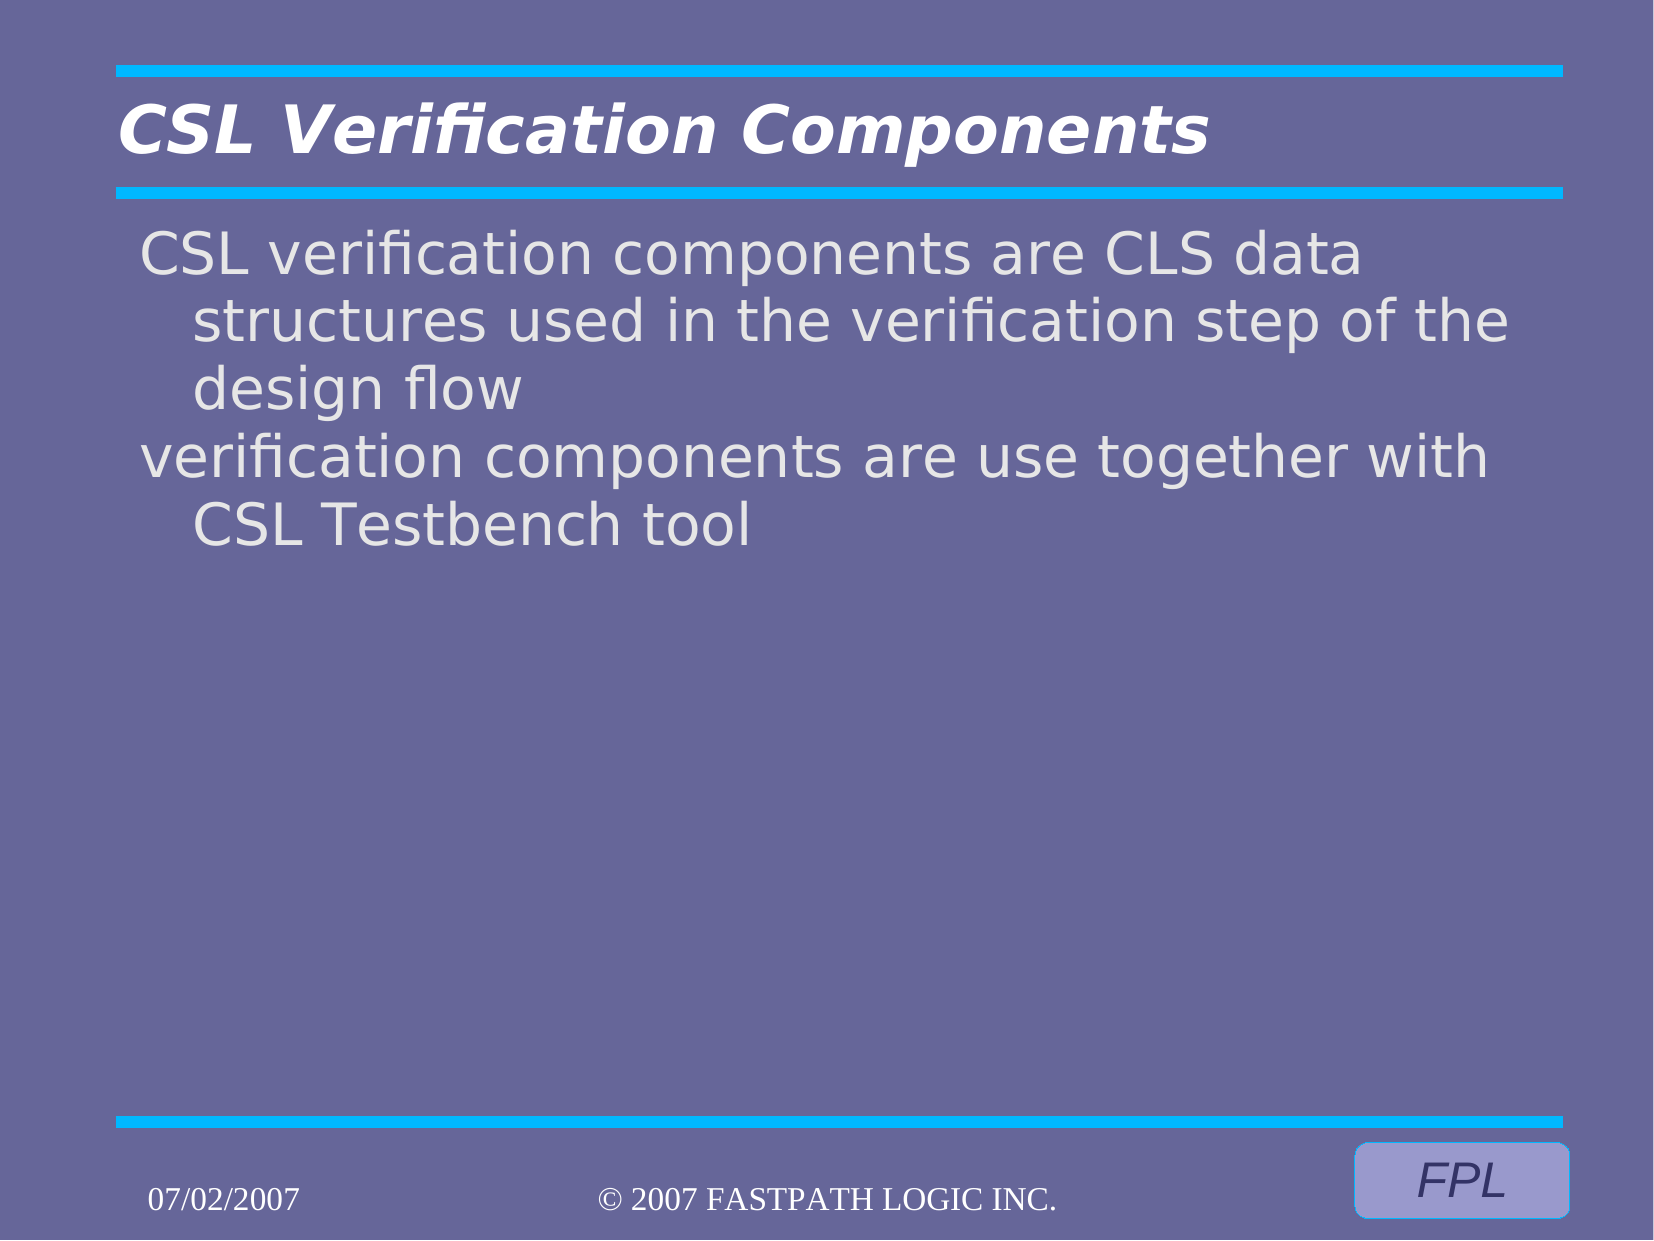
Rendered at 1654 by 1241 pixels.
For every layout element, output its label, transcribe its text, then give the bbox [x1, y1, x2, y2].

title CSL Verification Components [118, 41, 1531, 219]
list CSL verification components are CLS data structures used in the verification step of the design flow verification components are use together with CSL Testbench tool [121, 220, 1561, 1133]
